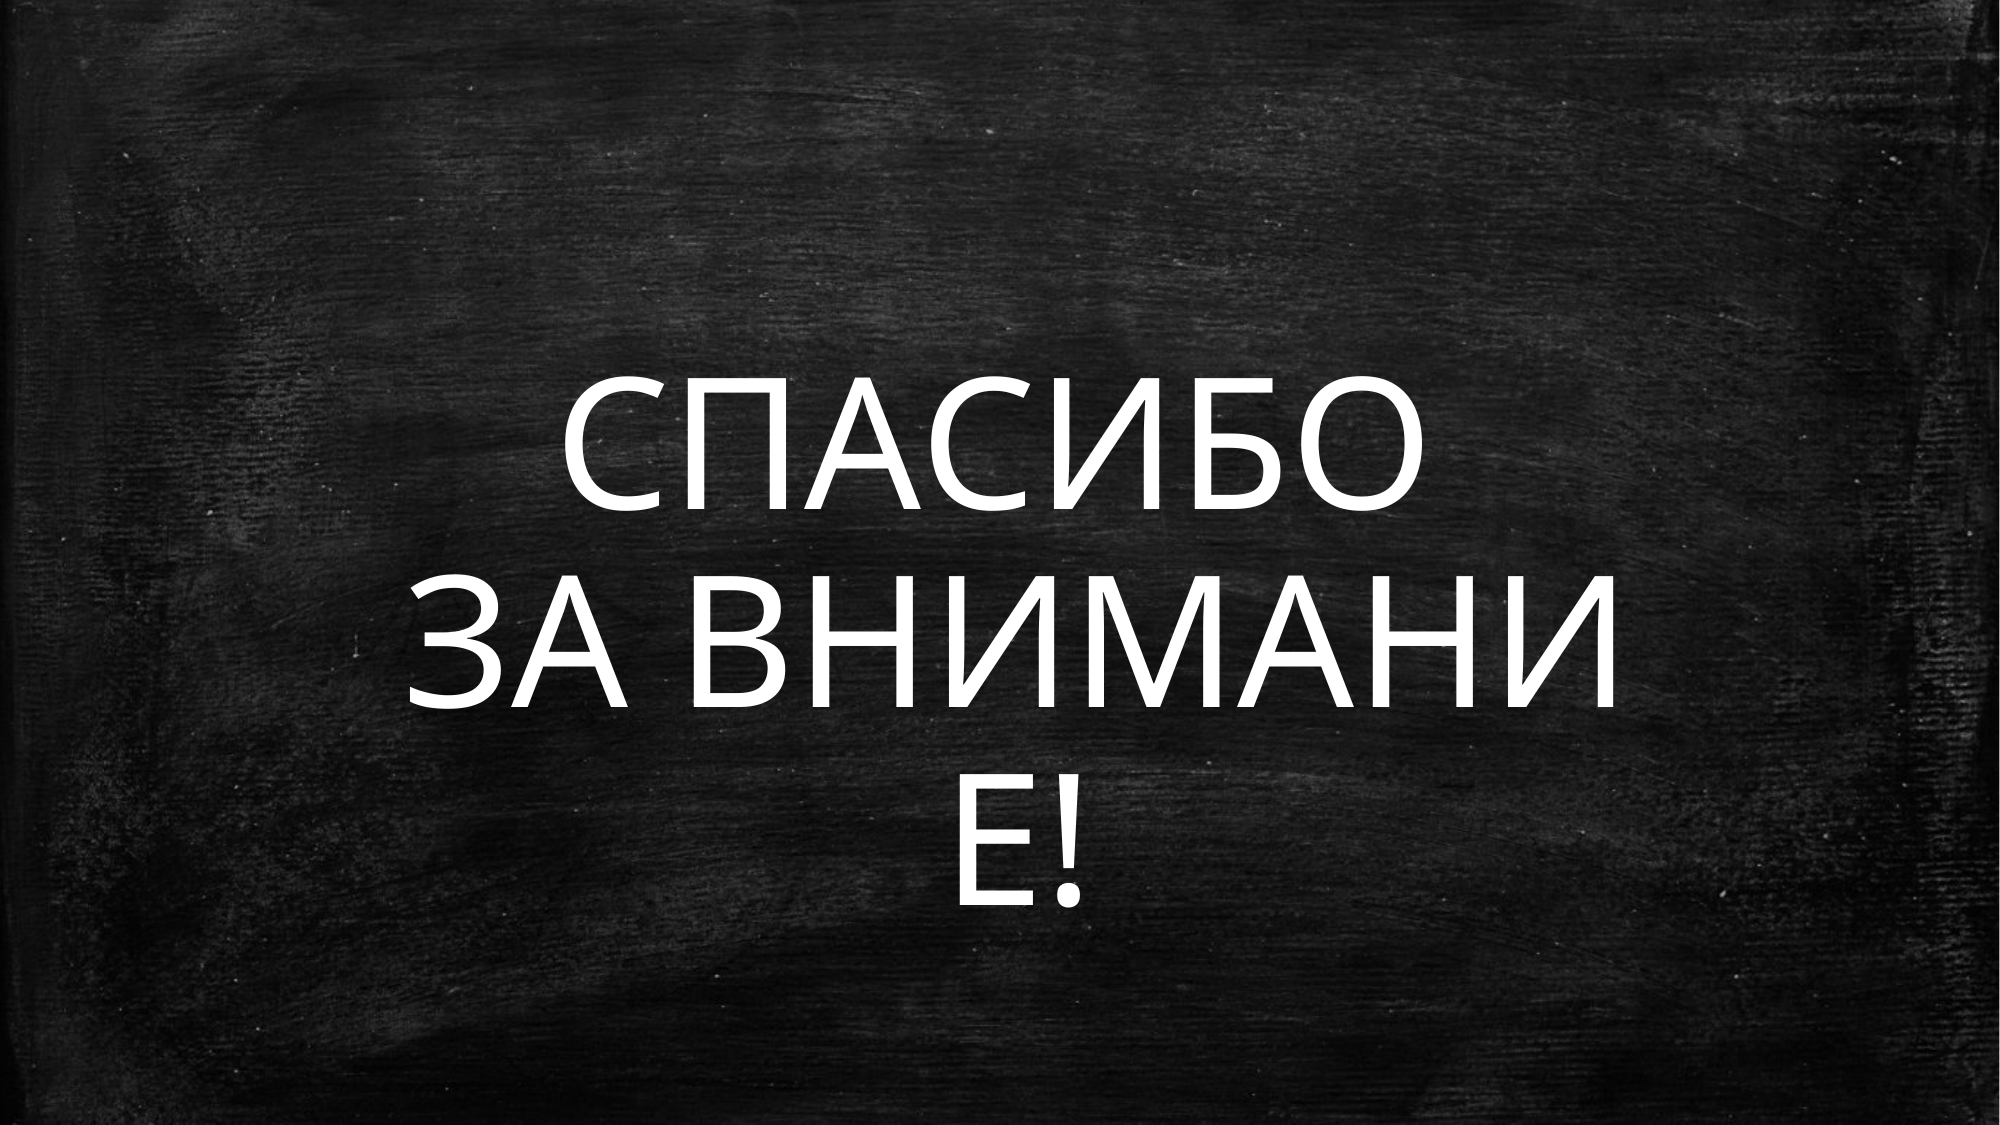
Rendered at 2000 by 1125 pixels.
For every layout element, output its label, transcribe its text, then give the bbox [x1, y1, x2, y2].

text_box СПАСИБО ЗА ВНИМАНИЕ! [362, 343, 1674, 759]
